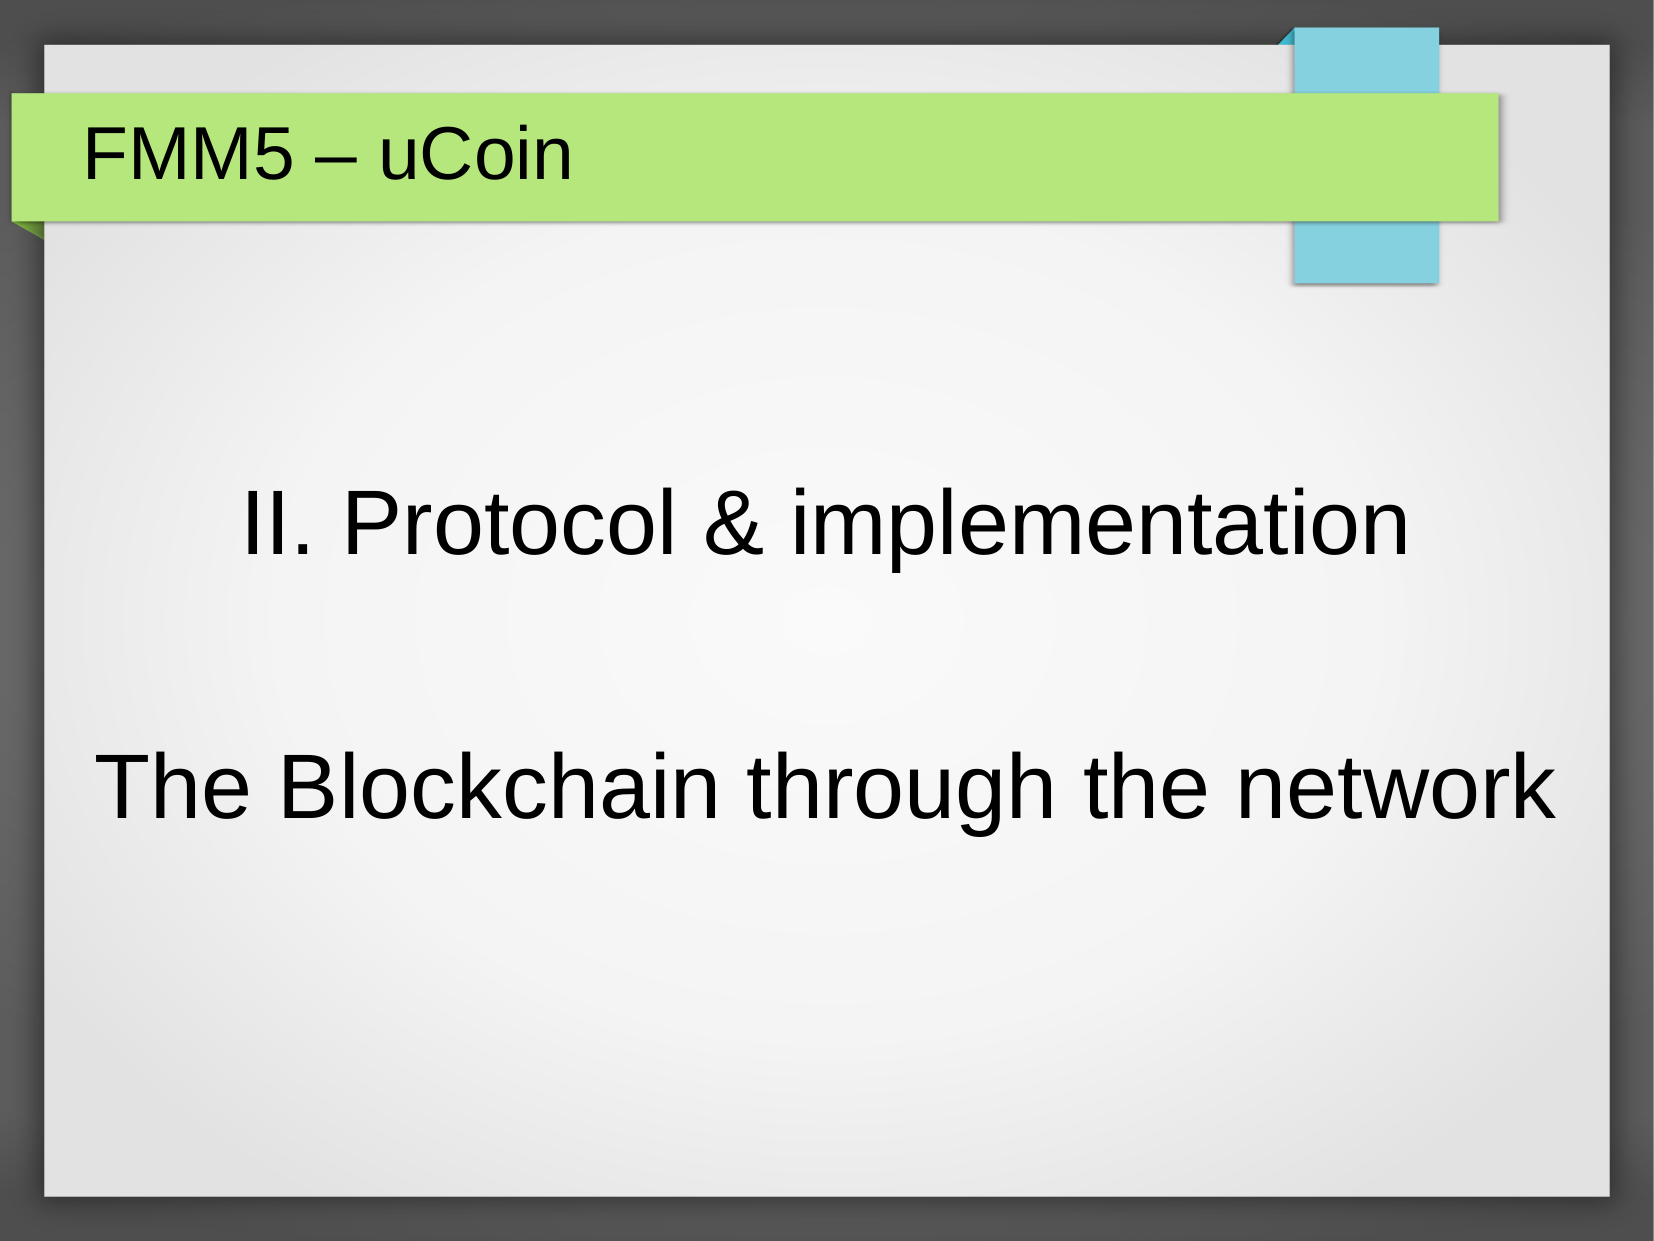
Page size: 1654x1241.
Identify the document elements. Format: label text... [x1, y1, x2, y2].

list II. Protocol & implementation The Blockchain through the network [82, 295, 1571, 1015]
title FMM5 – uCoin [82, 94, 1264, 213]
picture [0, 0, 1654, 1241]
